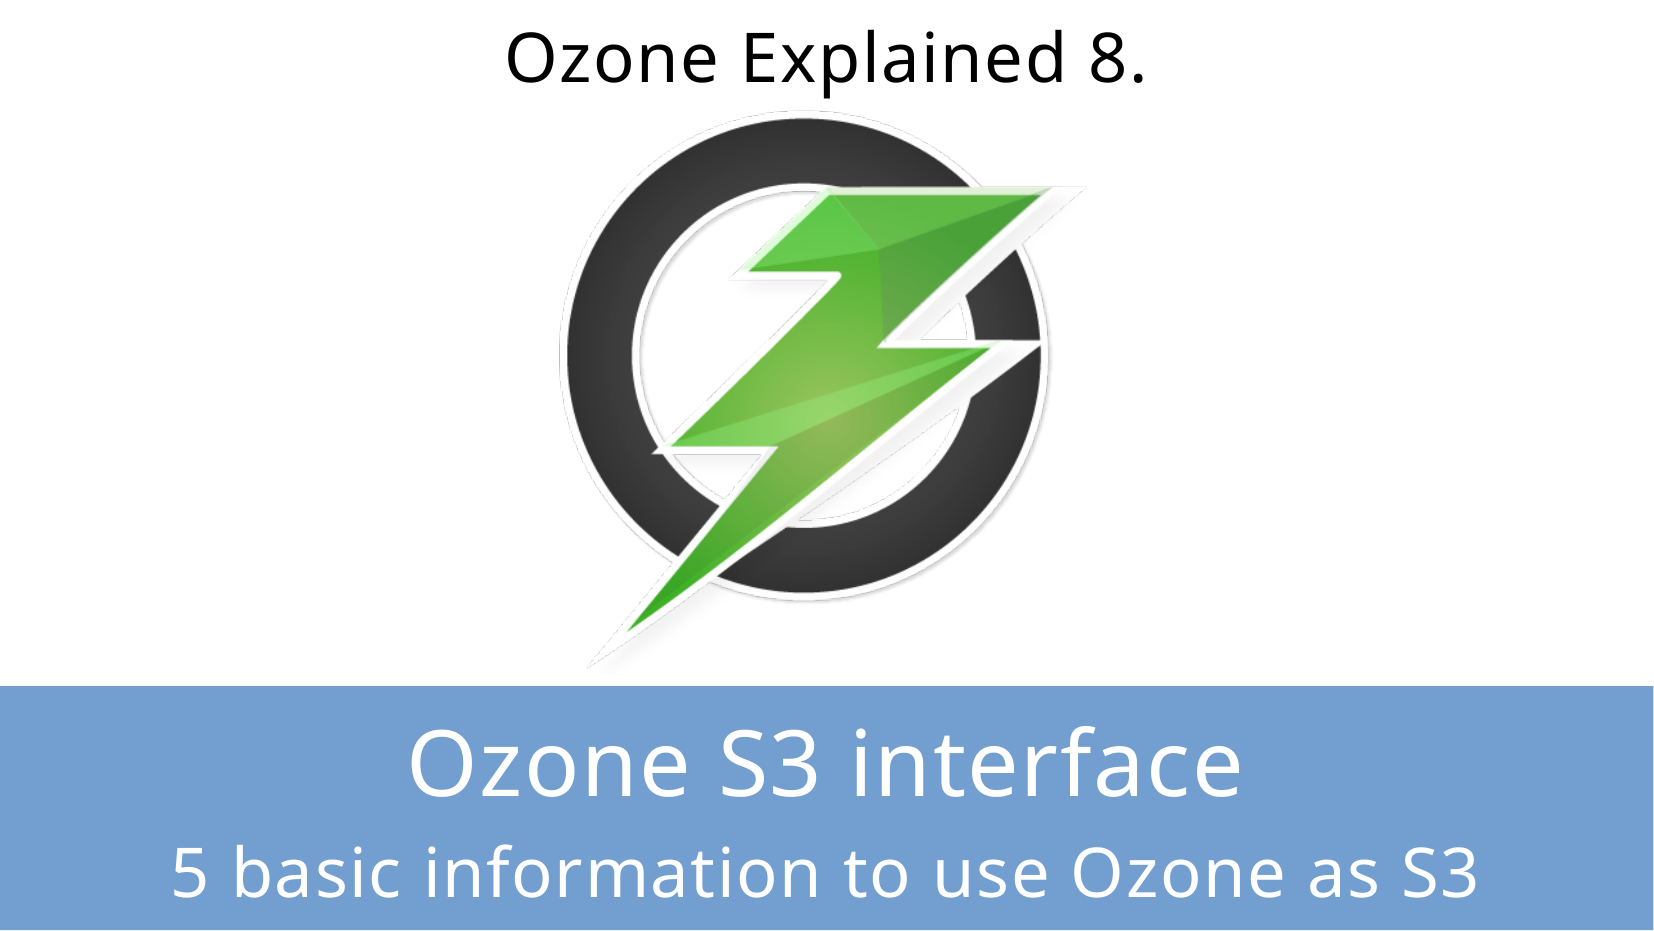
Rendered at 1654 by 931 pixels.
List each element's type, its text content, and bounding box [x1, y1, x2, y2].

title Ozone Explained 8. [0, 8, 1654, 105]
title Ozone S3 interface 5 basic information to use Ozone as S3 [0, 686, 1654, 931]
picture [552, 100, 1094, 675]
